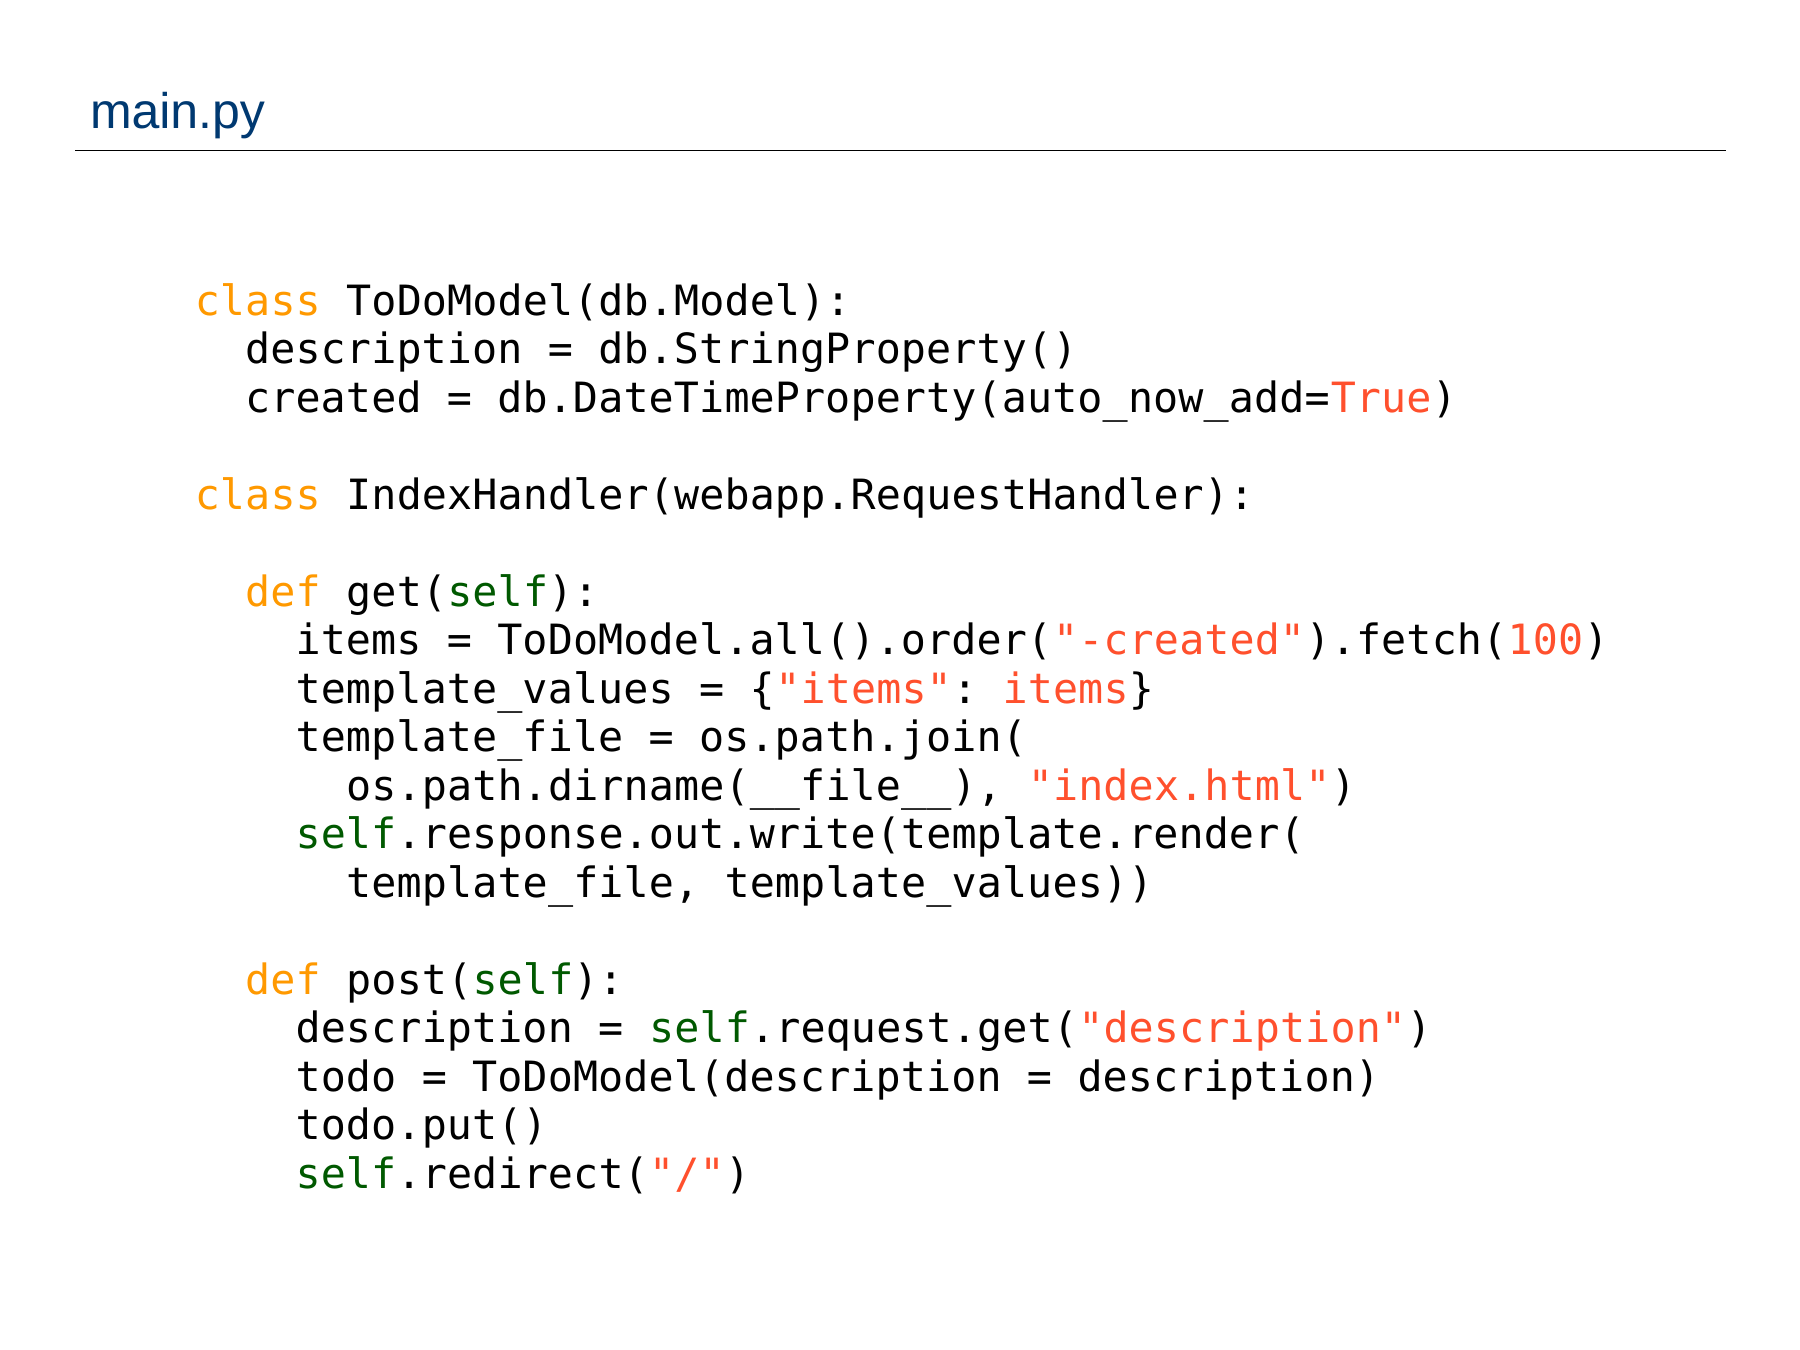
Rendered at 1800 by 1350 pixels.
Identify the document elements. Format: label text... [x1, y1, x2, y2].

text_box class ToDoModel(db.Model): description = db.StringProperty() created = db.DateTimeProperty(auto_now_add=True) class IndexHandler(webapp.RequestHandler): def get(self): items = ToDoModel.all().order("-created").fetch(100) template_values = {"items": items} template_file = os.path.join( os.path.dirname(__file__), "index.html") self.response.out.write(template.render( template_file, template_values)) def post(self): description = self.request.get("description") todo = ToDoModel(description = description) todo.put() self.redirect("/") [179, 269, 1800, 1303]
title main.py [90, 38, 1711, 147]
